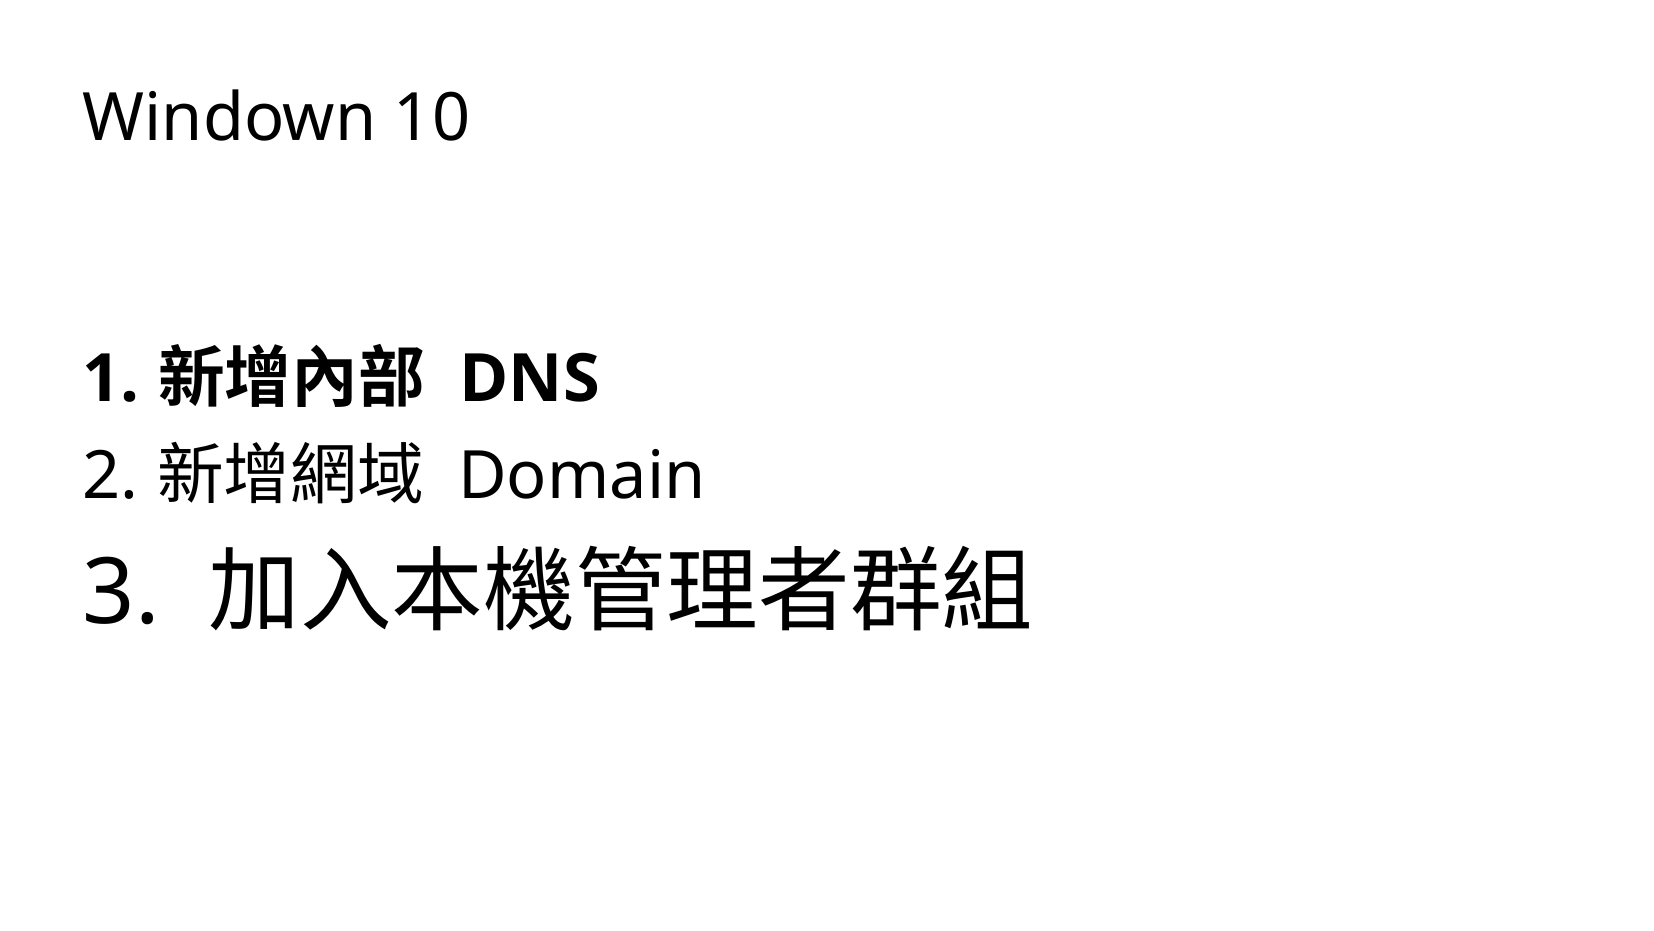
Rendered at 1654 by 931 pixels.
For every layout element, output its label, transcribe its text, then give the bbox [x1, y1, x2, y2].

subtitle 1.新增內部 DNS 2.新增網域 Domain 3. 加入本機管理者群組 [82, 217, 1571, 758]
title Windown 10 [82, 37, 1571, 193]
